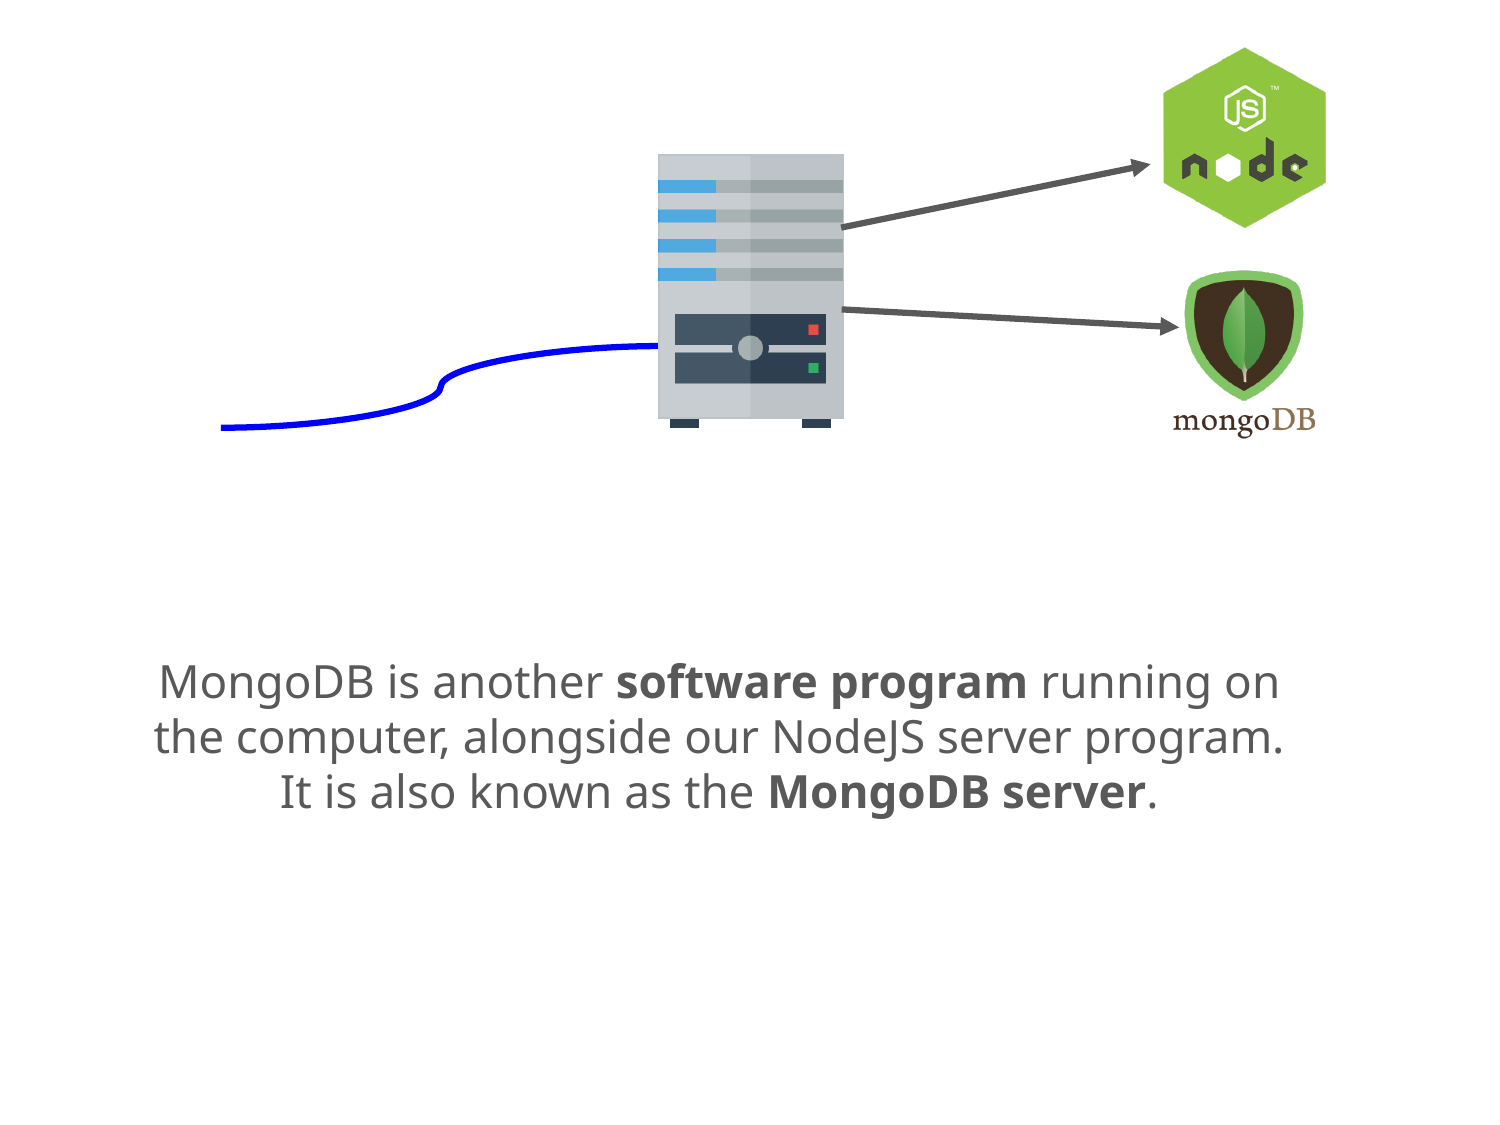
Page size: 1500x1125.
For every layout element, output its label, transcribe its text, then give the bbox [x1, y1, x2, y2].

picture [1151, 246, 1337, 464]
list MongoDB is another software program running on the computer, alongside our NodeJS server program. It is also known as the MongoDB server. [118, 637, 1321, 816]
picture [1151, 45, 1337, 231]
picture [602, 148, 895, 441]
